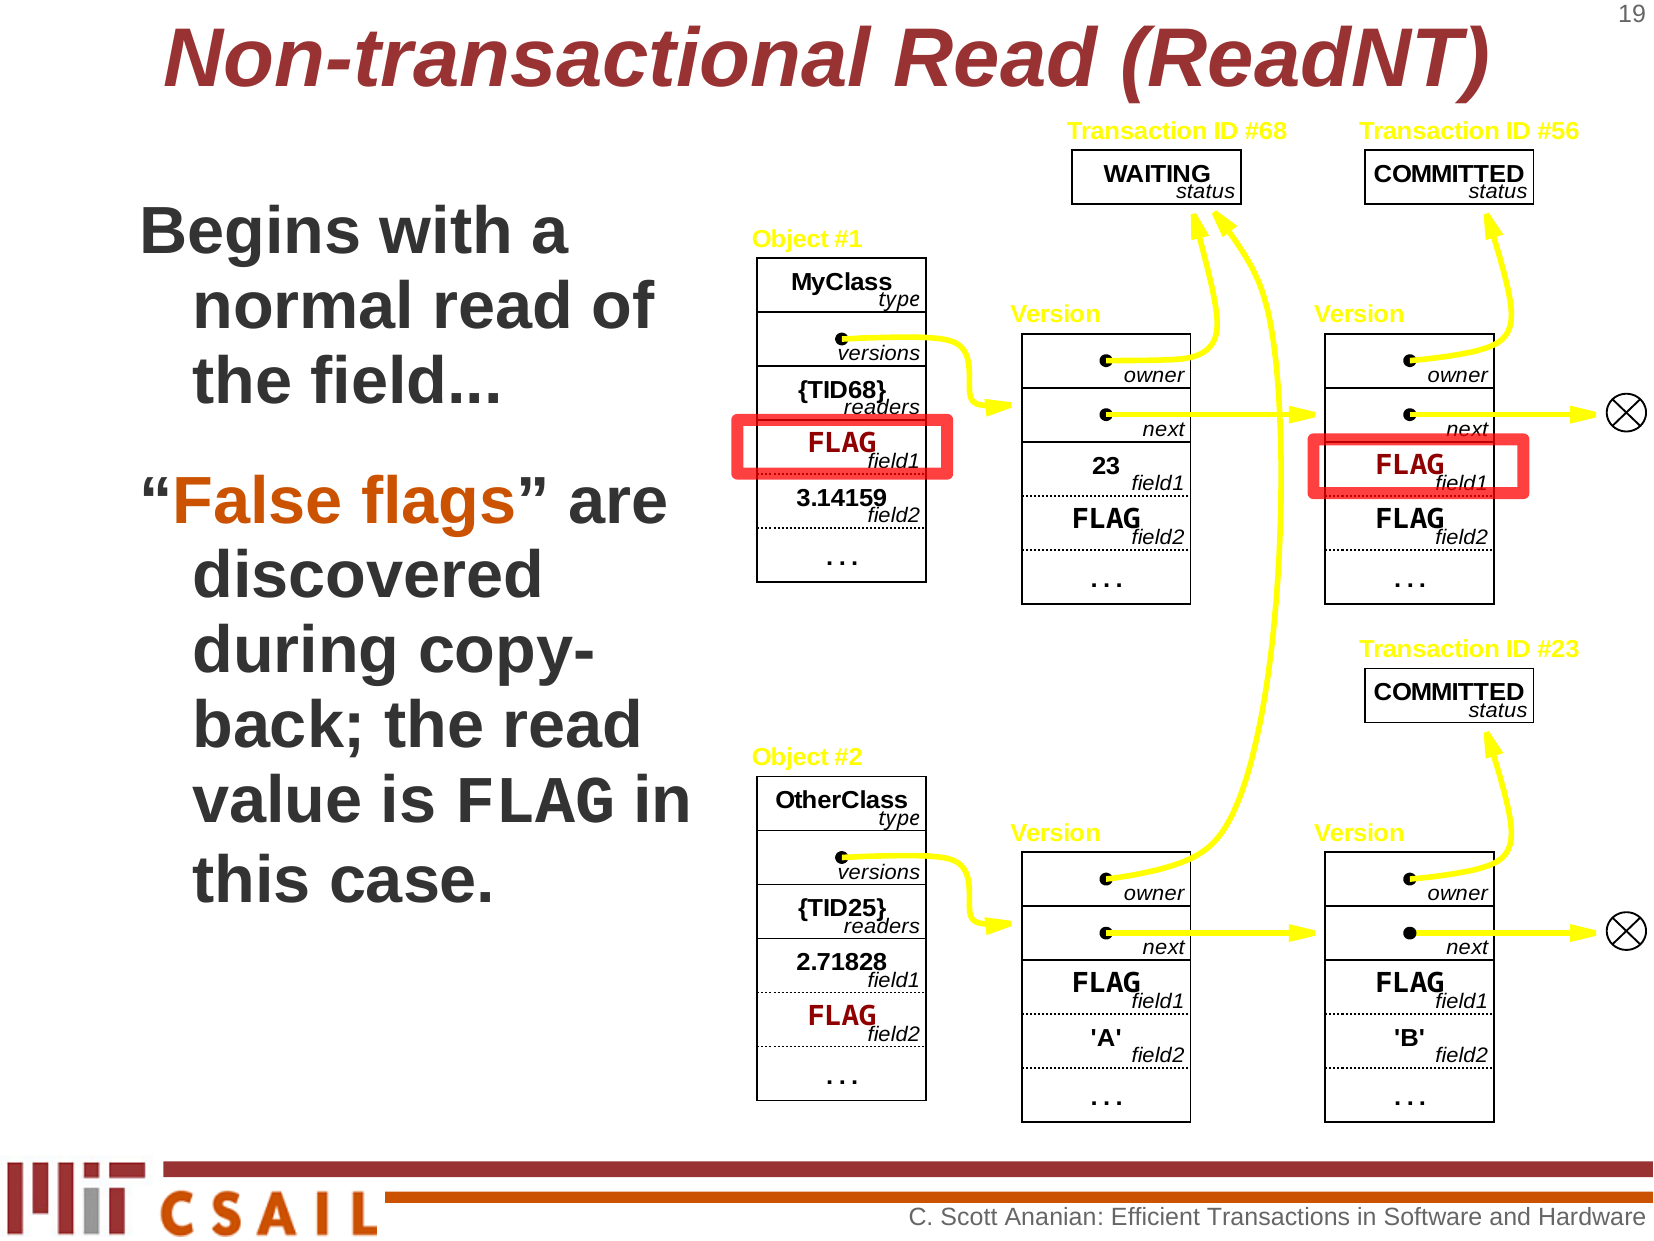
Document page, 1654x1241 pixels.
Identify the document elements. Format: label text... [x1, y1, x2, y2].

picture [743, 110, 1653, 1130]
title Non-transactional Read (ReadNT) [121, 0, 1534, 115]
picture [744, 426, 941, 467]
list Begins with a normal read of the field... “False flags” are discovered during copy-back; the read value is FLAG in this case. [121, 193, 701, 1133]
picture [0, 1155, 377, 1237]
